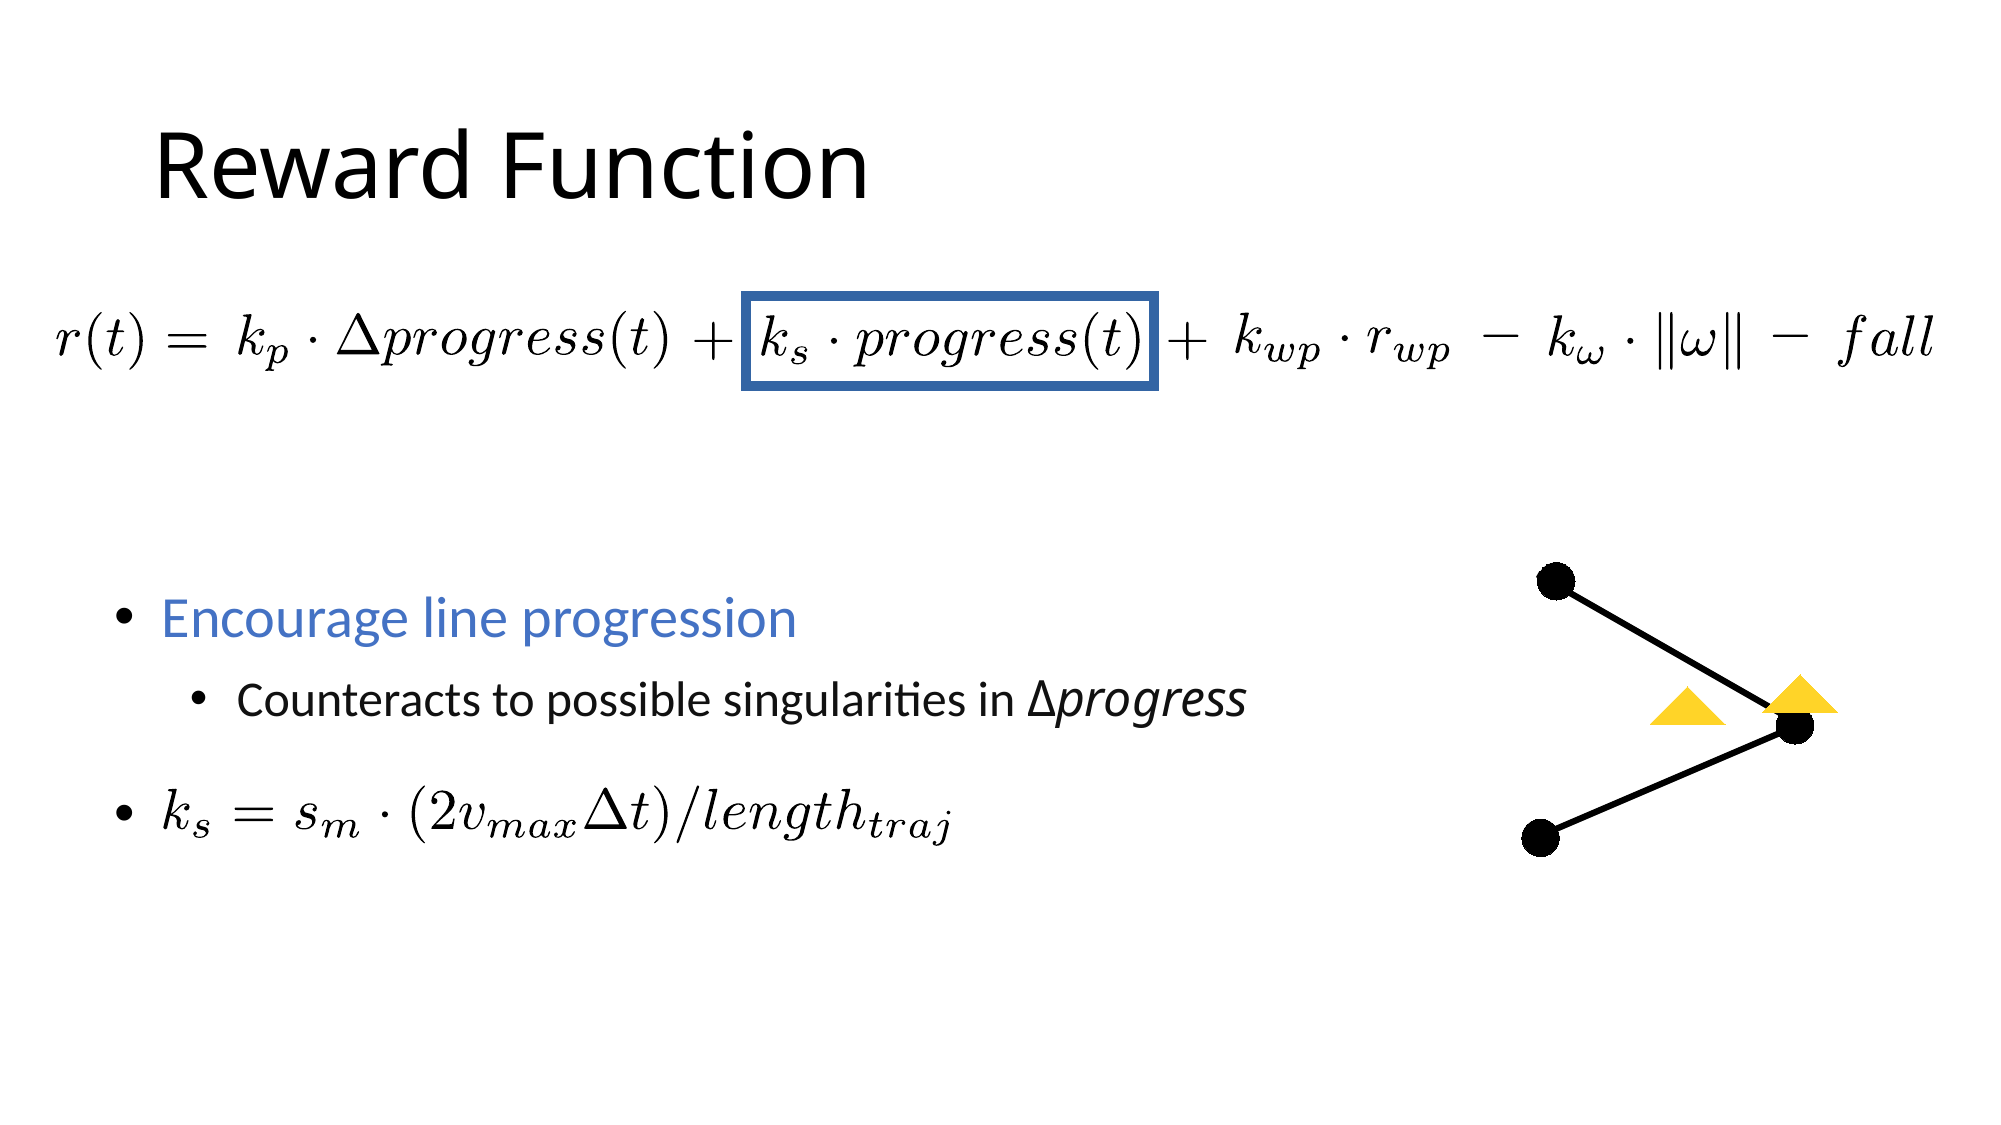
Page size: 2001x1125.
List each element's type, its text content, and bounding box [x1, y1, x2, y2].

text_box [1548, 311, 1740, 370]
text_box [56, 311, 207, 370]
text_box [1771, 334, 1809, 348]
text_box [1762, 674, 1838, 745]
text_box [693, 321, 733, 361]
text_box [1537, 562, 1576, 601]
text_box [1521, 819, 1560, 857]
text_box [1235, 312, 1450, 370]
text_box [1650, 686, 1726, 725]
text_box Encourage line progression Counteracts to possible singularities in Δprogress [99, 458, 1900, 1091]
text_box [1837, 314, 1934, 368]
text_box [1167, 321, 1207, 361]
text_box [237, 310, 668, 371]
text_box [162, 785, 951, 846]
text_box [746, 295, 1155, 386]
title Reward Function [137, 59, 1863, 278]
text_box [1481, 334, 1519, 348]
